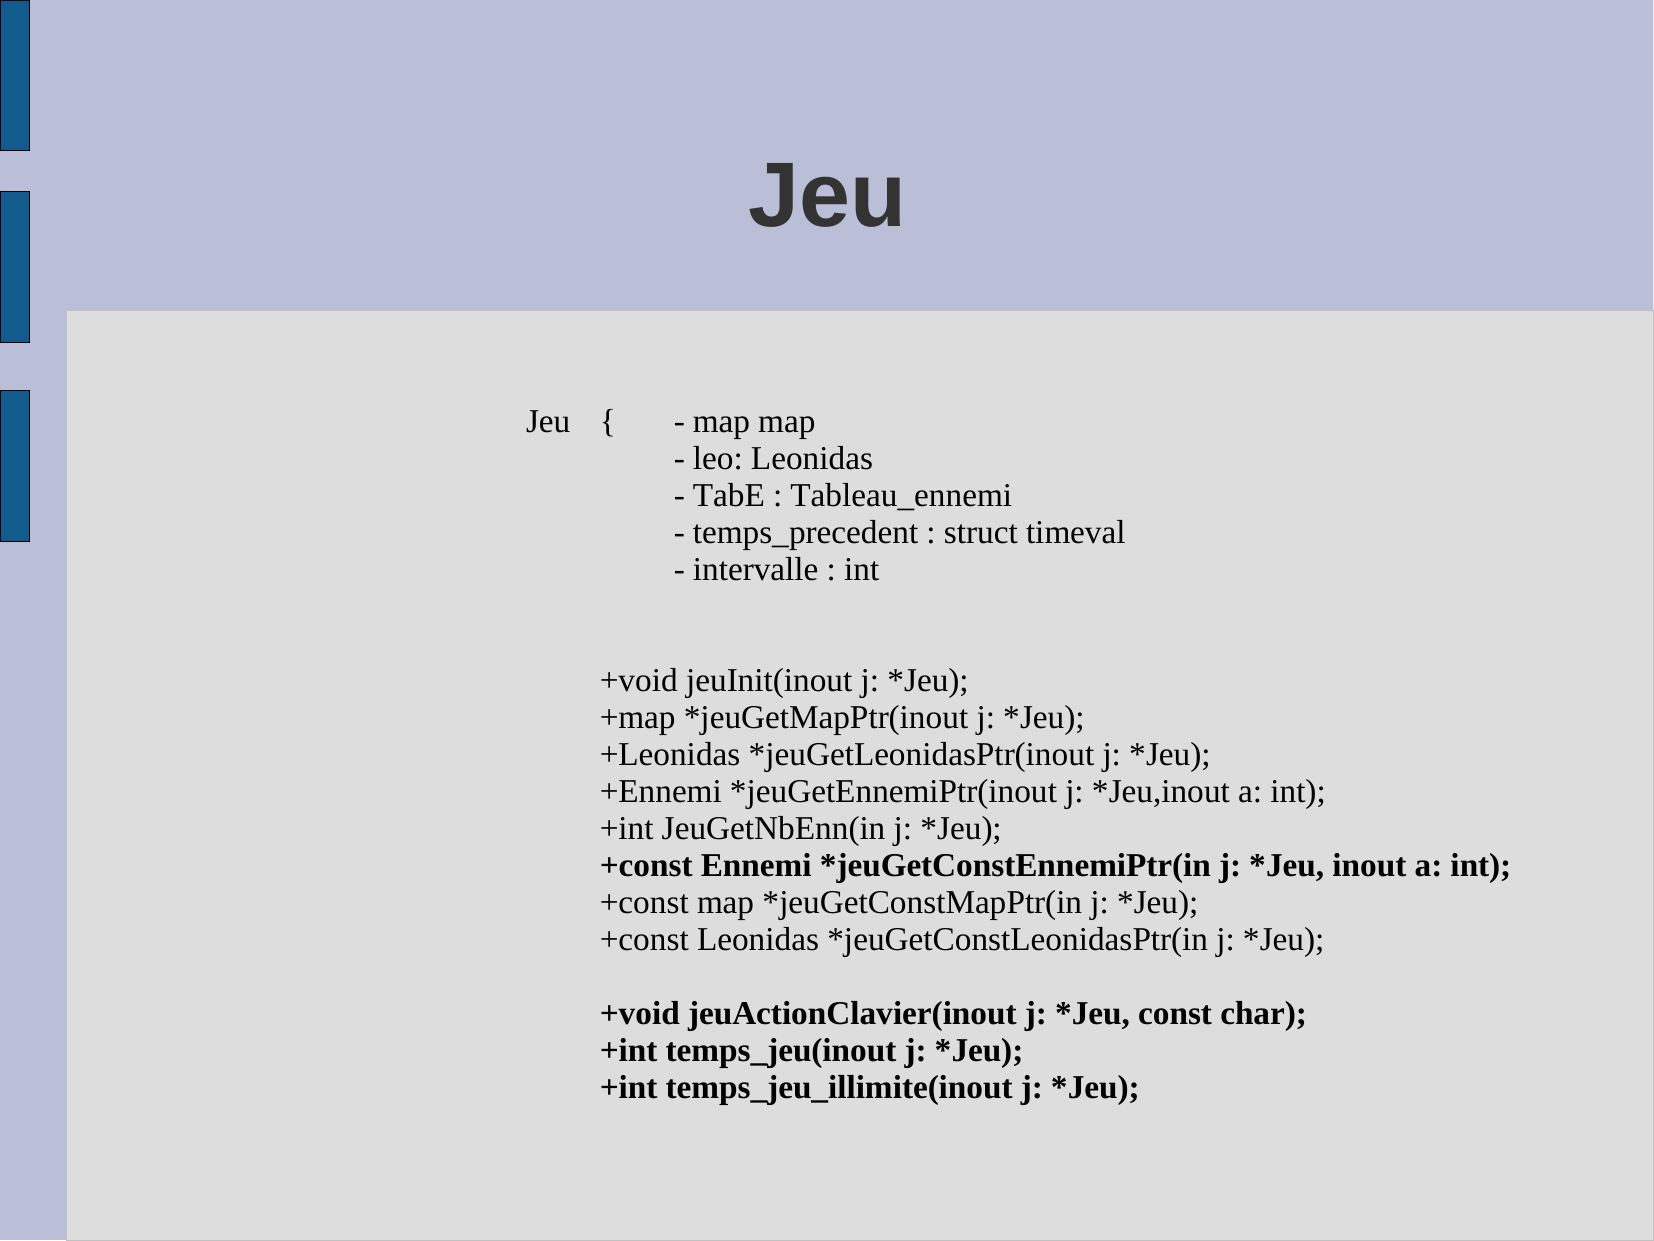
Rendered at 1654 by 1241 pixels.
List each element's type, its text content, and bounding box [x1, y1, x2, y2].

subtitle Jeu { - map map - leo: Leonidas - TabE : Tableau_ennemi - temps_precedent : struct timeval - intervalle : int +void jeuInit(inout j: *Jeu); +map *jeuGetMapPtr(inout j: *Jeu); +Leonidas *jeuGetLeonidasPtr(inout j: *Jeu); +Ennemi *jeuGetEnnemiPtr(inout j: *Jeu,inout a: int); +int JeuGetNbEnn(in j: *Jeu); +const Ennemi *jeuGetConstEnnemiPtr(in j: *Jeu, inout a: int); +const map *jeuGetConstMapPtr(in j: *Jeu); +const Leonidas *jeuGetConstLeonidasPtr(in j: *Jeu); +void jeuActionClavier(inout j: *Jeu, const char); +int temps_jeu(inout j: *Jeu); +int temps_jeu_illimite(inout j: *Jeu); [121, 352, 1534, 1156]
title Jeu [121, 98, 1534, 291]
